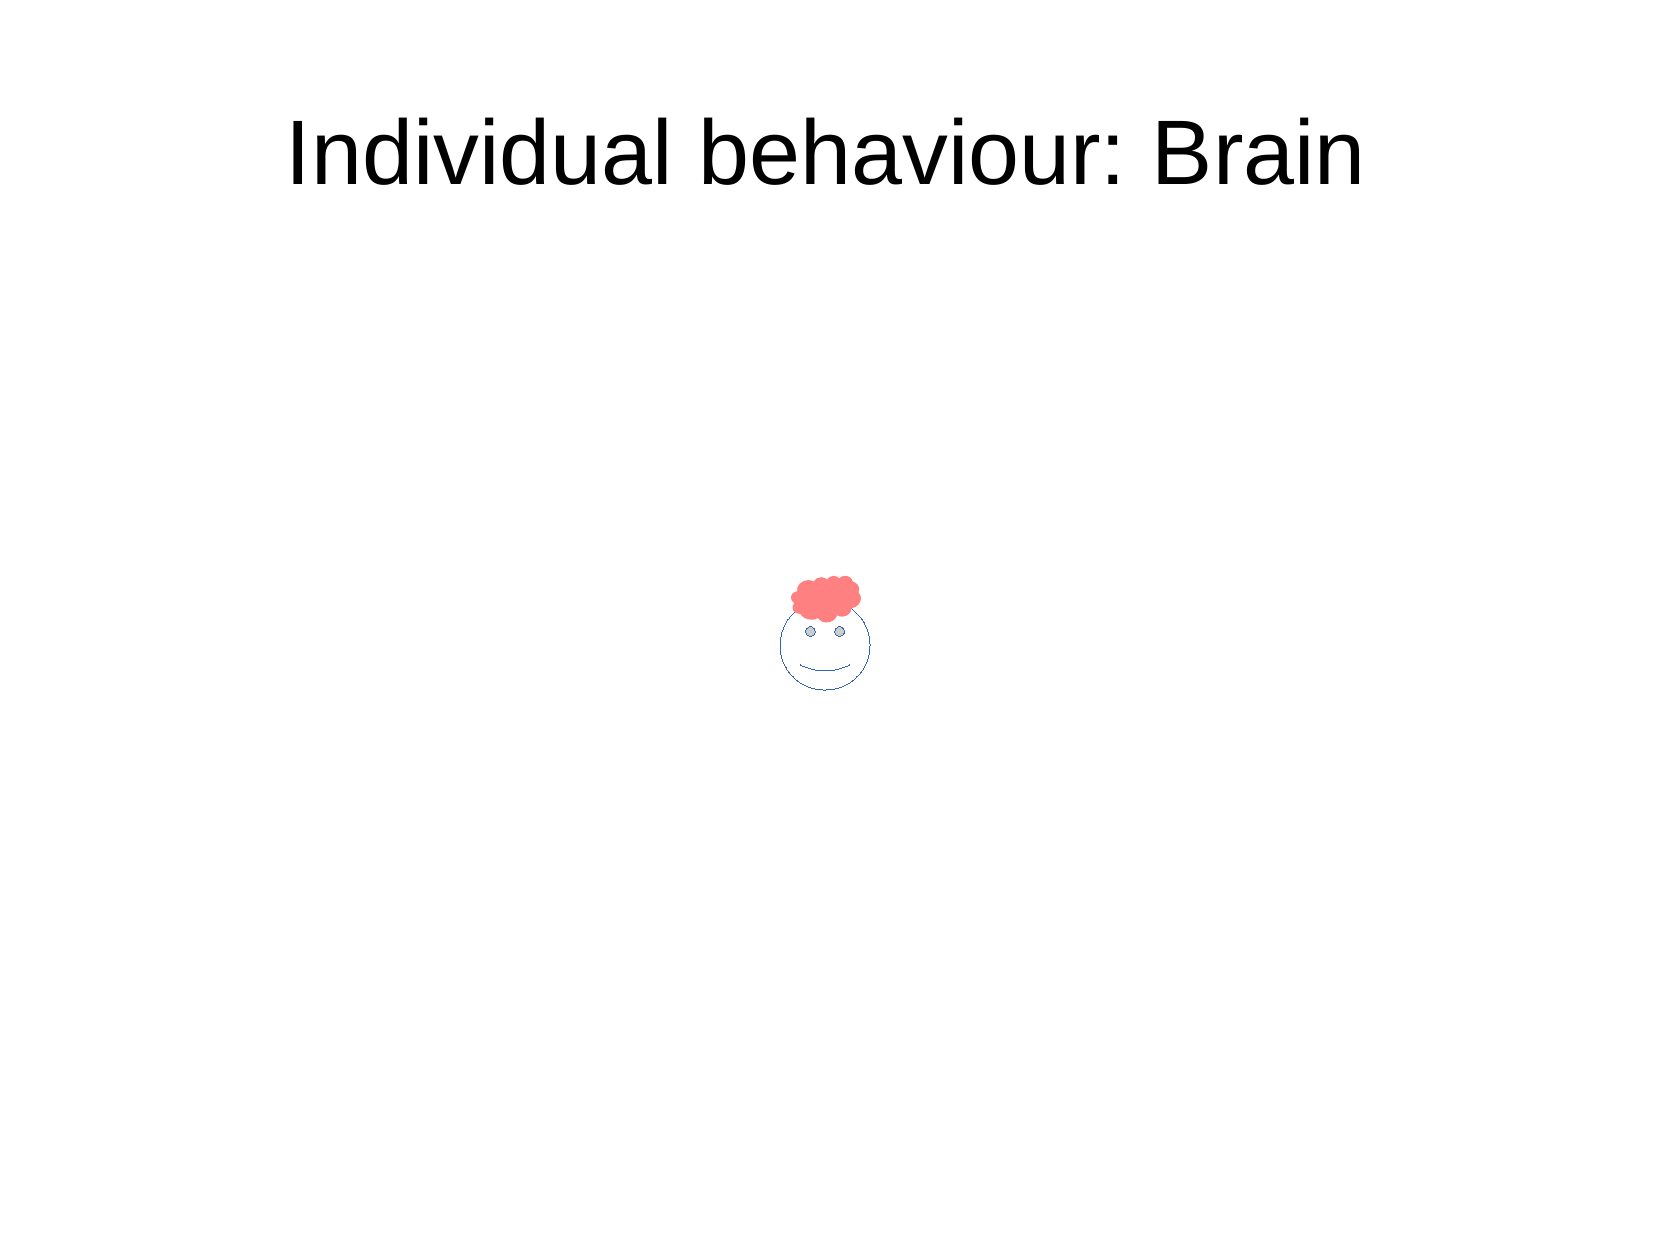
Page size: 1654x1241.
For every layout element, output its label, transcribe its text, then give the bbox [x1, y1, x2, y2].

text_box [780, 575, 871, 691]
title Individual behaviour: Brain [82, 49, 1571, 257]
